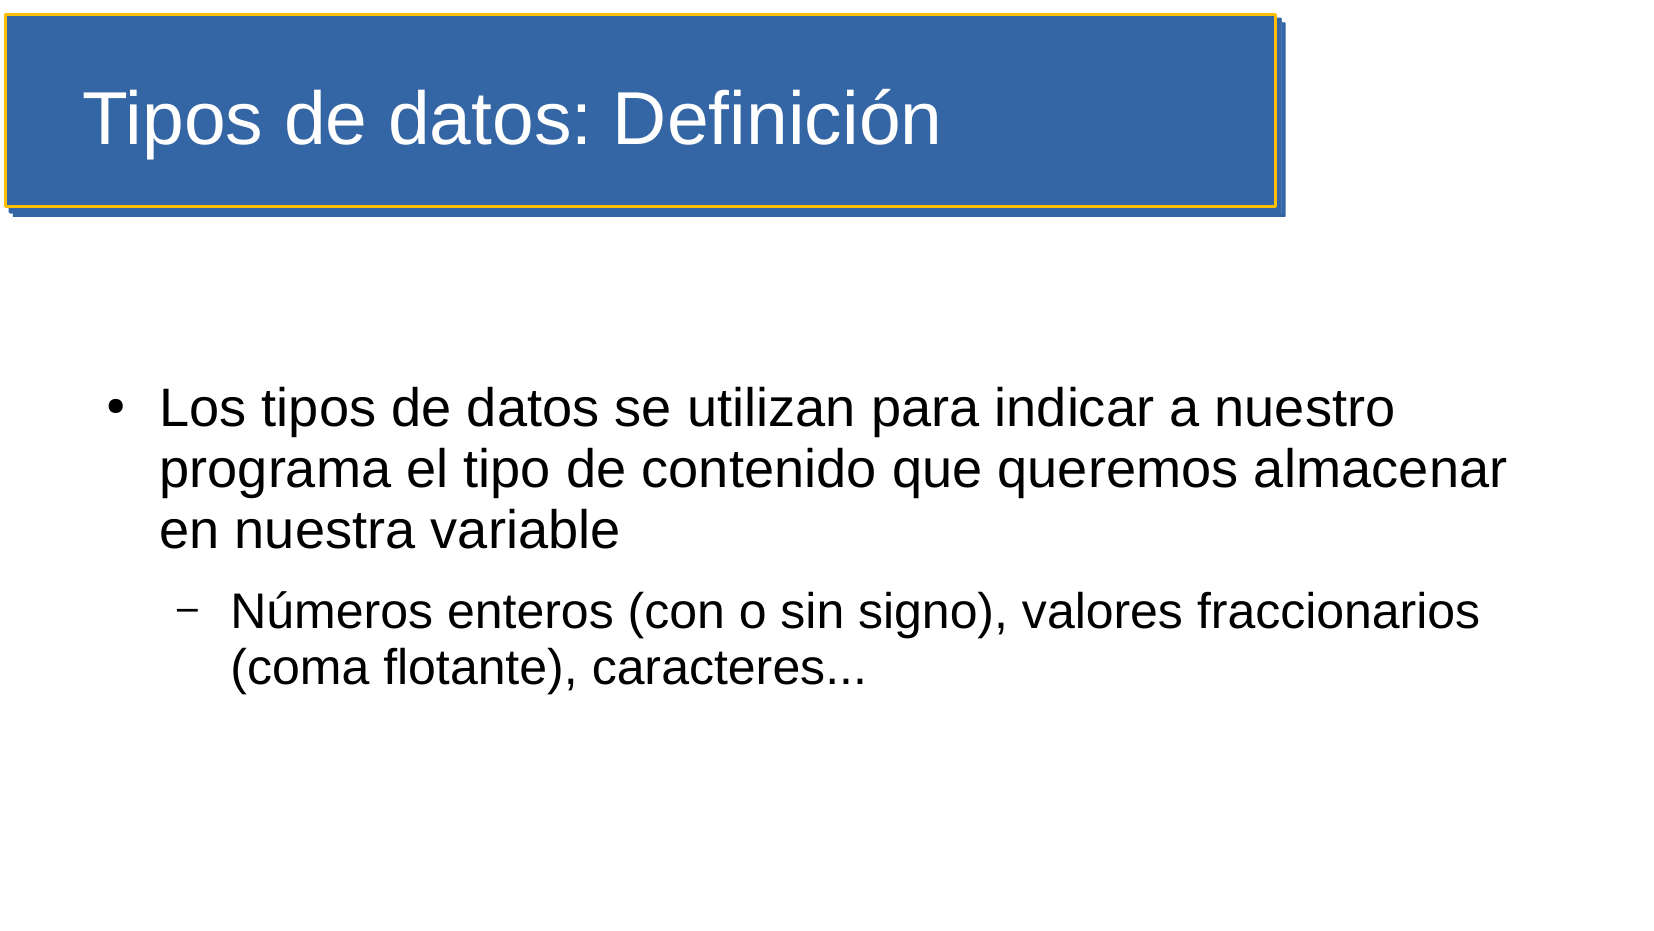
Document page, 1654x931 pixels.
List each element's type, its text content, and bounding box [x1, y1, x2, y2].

title Tipos de datos: Definición [82, 44, 1235, 192]
list Los tipos de datos se utilizan para indicar a nuestro programa el tipo de contenido que queremos almacenar en nuestra variable Números enteros (con o sin signo), valores fraccionarios (coma flotante), caracteres... [88, 377, 1565, 931]
